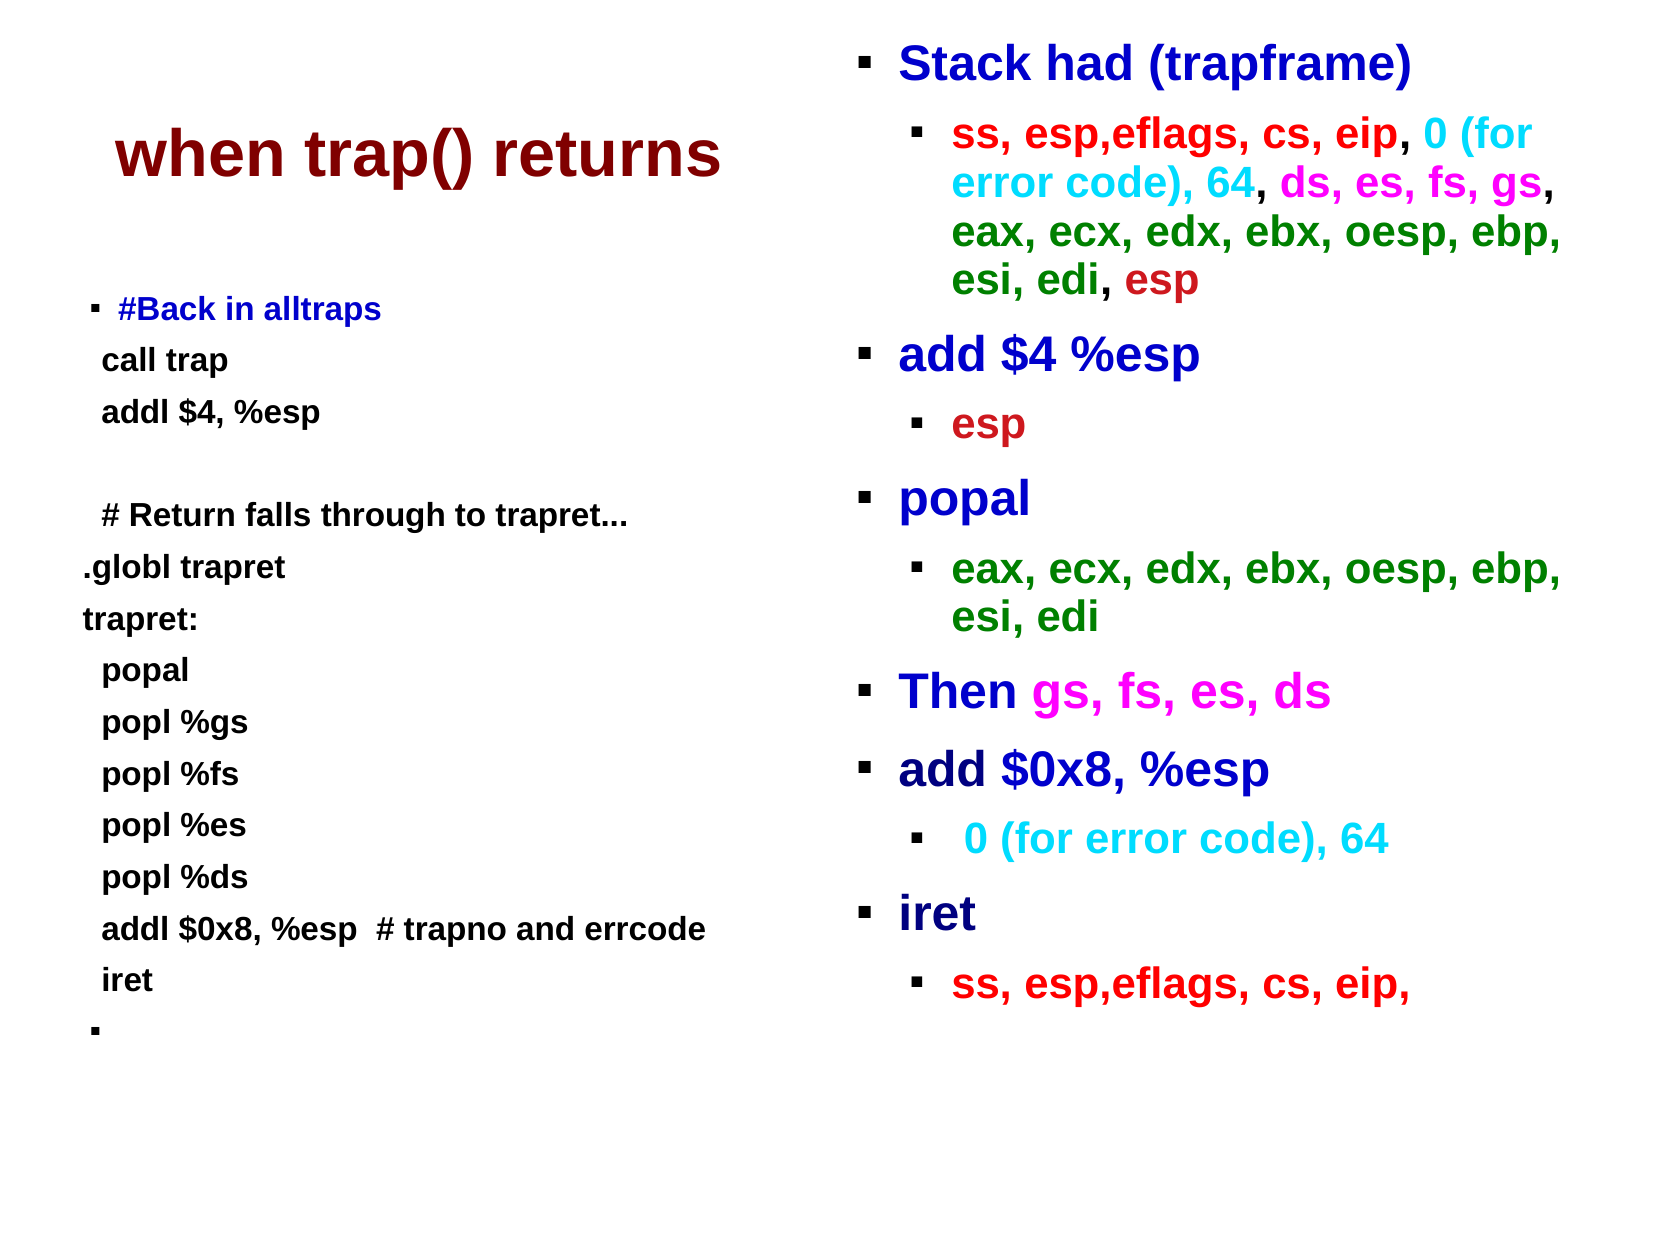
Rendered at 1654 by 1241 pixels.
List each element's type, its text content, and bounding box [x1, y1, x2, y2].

list #Back in alltraps call trap addl $4, %esp # Return falls through to trapret... .globl trapret trapret: popal popl %gs popl %fs popl %es popl %ds addl $0x8, %esp # trapno and errcode iret [82, 290, 809, 1010]
title when trap() returns [82, 49, 756, 257]
list Stack had (trapframe) ss, esp,eflags, cs, eip, 0 (for error code), 64, ds, es, fs, gs, eax, ecx, edx, ebx, oesp, ebp, esi, edi, esp add $4 %esp esp popal eax, ecx, edx, ebx, oesp, ebp, esi, edi Then gs, fs, es, ds add $0x8, %esp 0 (for error code), 64 iret ss, esp,eflags, cs, eip, [845, 35, 1572, 1010]
